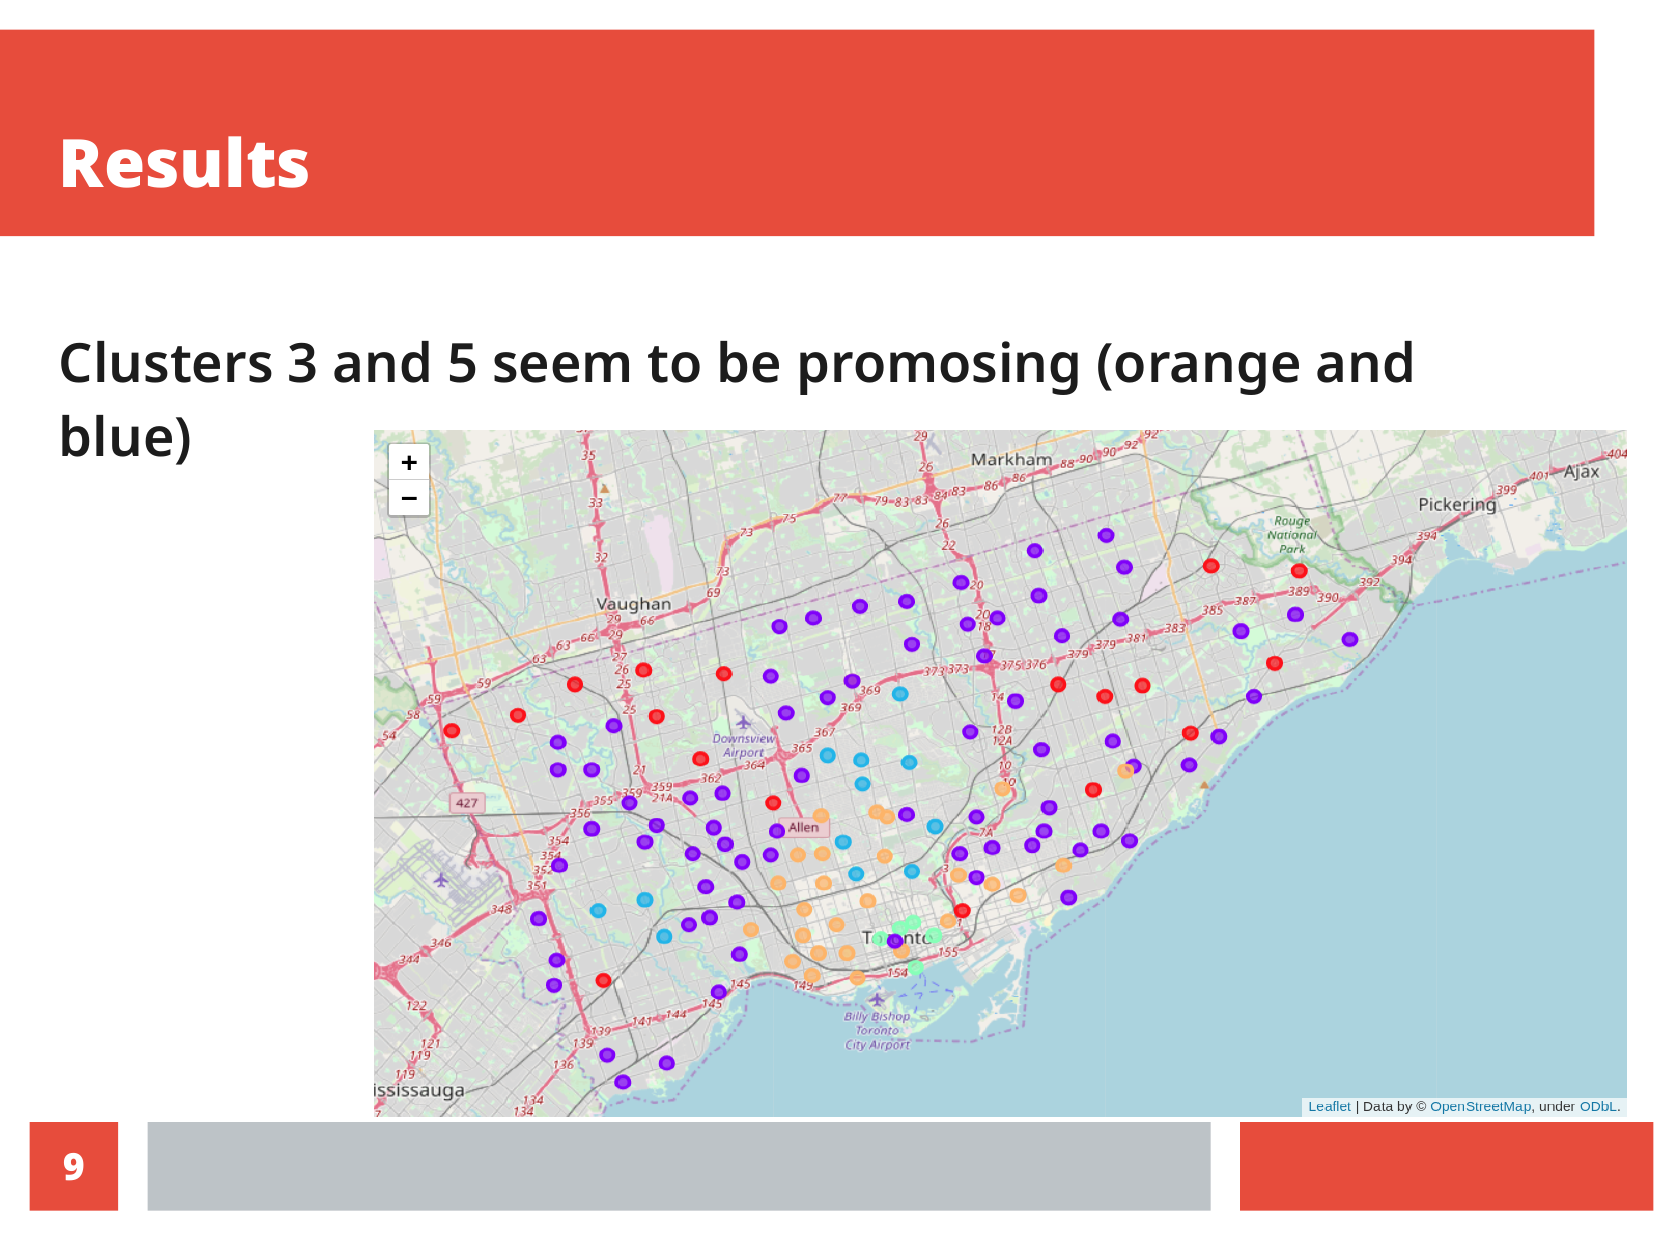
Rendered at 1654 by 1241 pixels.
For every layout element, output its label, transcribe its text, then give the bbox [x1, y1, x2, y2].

title Results [59, 59, 1595, 207]
picture [366, 425, 1636, 1123]
list Clusters 3 and 5 seem to be promosing (orange and blue) [59, 324, 1565, 1093]
